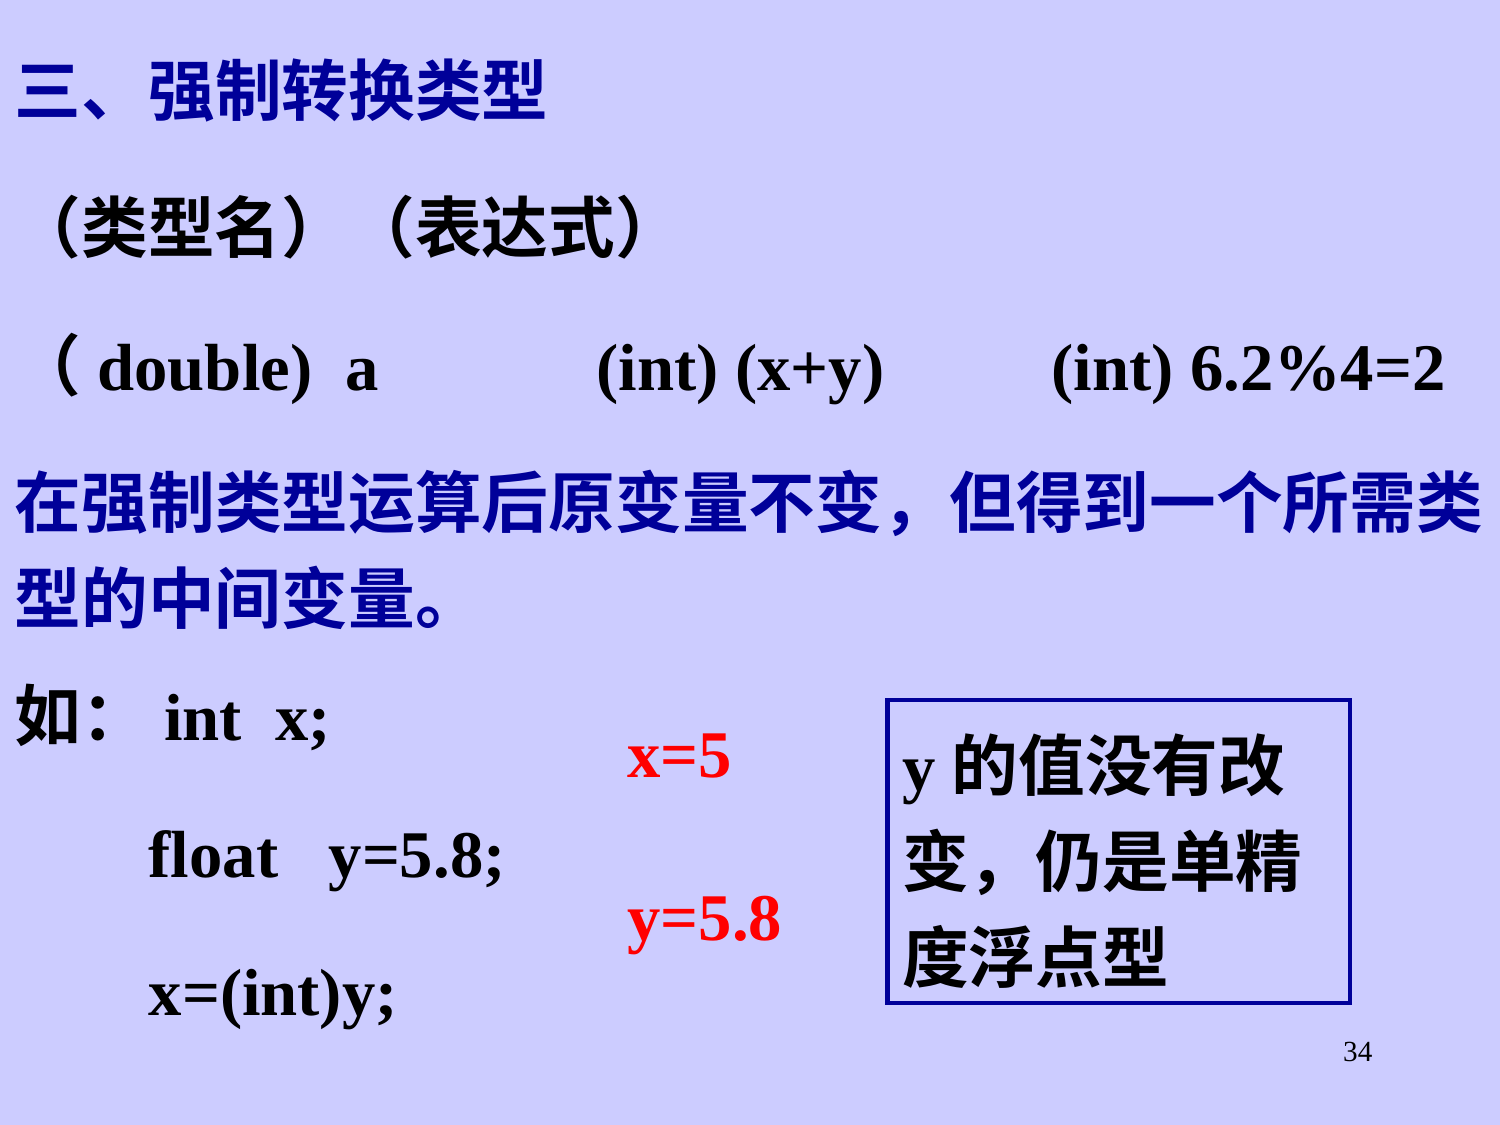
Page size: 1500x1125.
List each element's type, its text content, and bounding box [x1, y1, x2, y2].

text_box y的值没有改变，仍是单精度浮点型 [887, 699, 1351, 1004]
text_box <编号> [1074, 1025, 1388, 1101]
text_box 如：int x; float y=5.8; x=(int)y; [0, 649, 588, 1037]
text_box y=5.8 [612, 849, 813, 962]
text_box 三、强制转换类型 （类型名）（表达式） （double) a (int) (x+y) (int) 6.2%4=2 在强制类型运算后原变量不变，但得到一个所需类型的中间变量。 [0, 24, 1500, 646]
text_box x=5 [612, 687, 813, 799]
